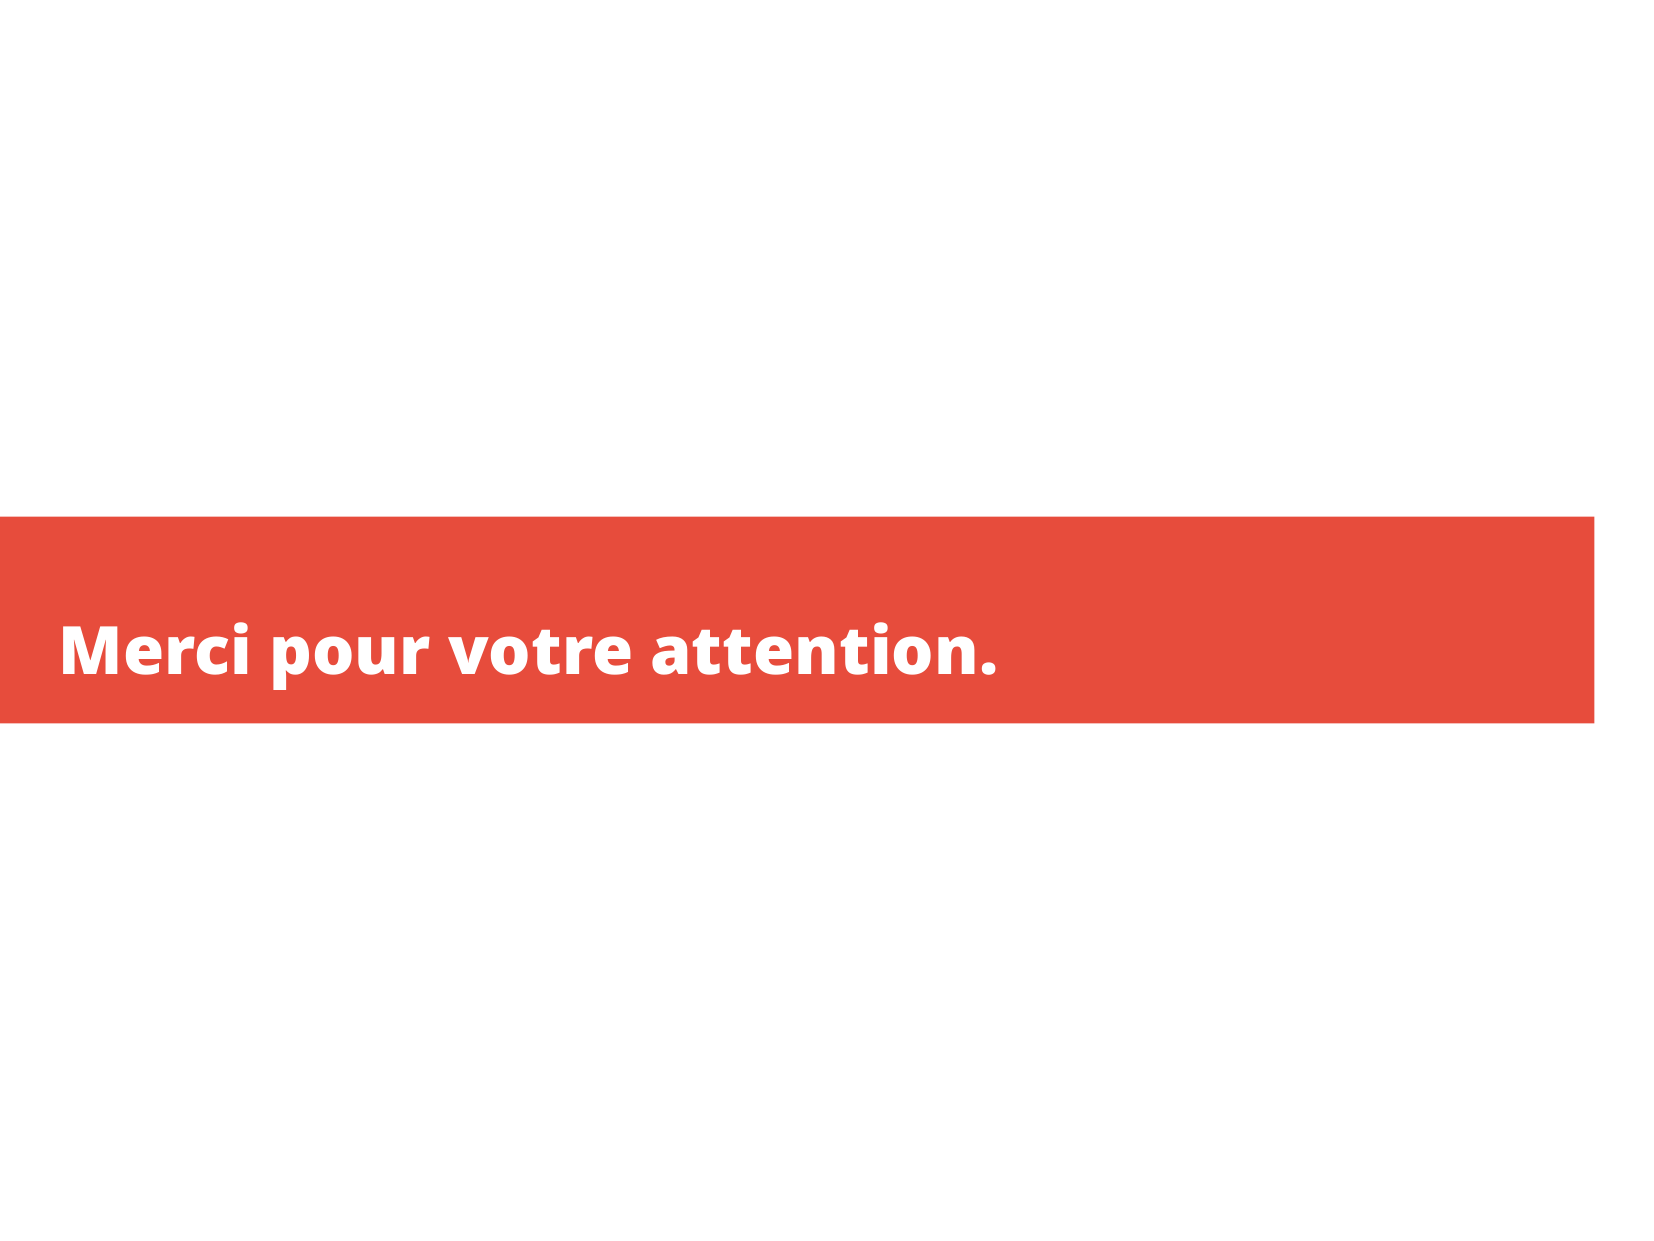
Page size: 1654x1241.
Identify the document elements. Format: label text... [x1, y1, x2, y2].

title Merci pour votre attention. [59, 546, 1595, 694]
